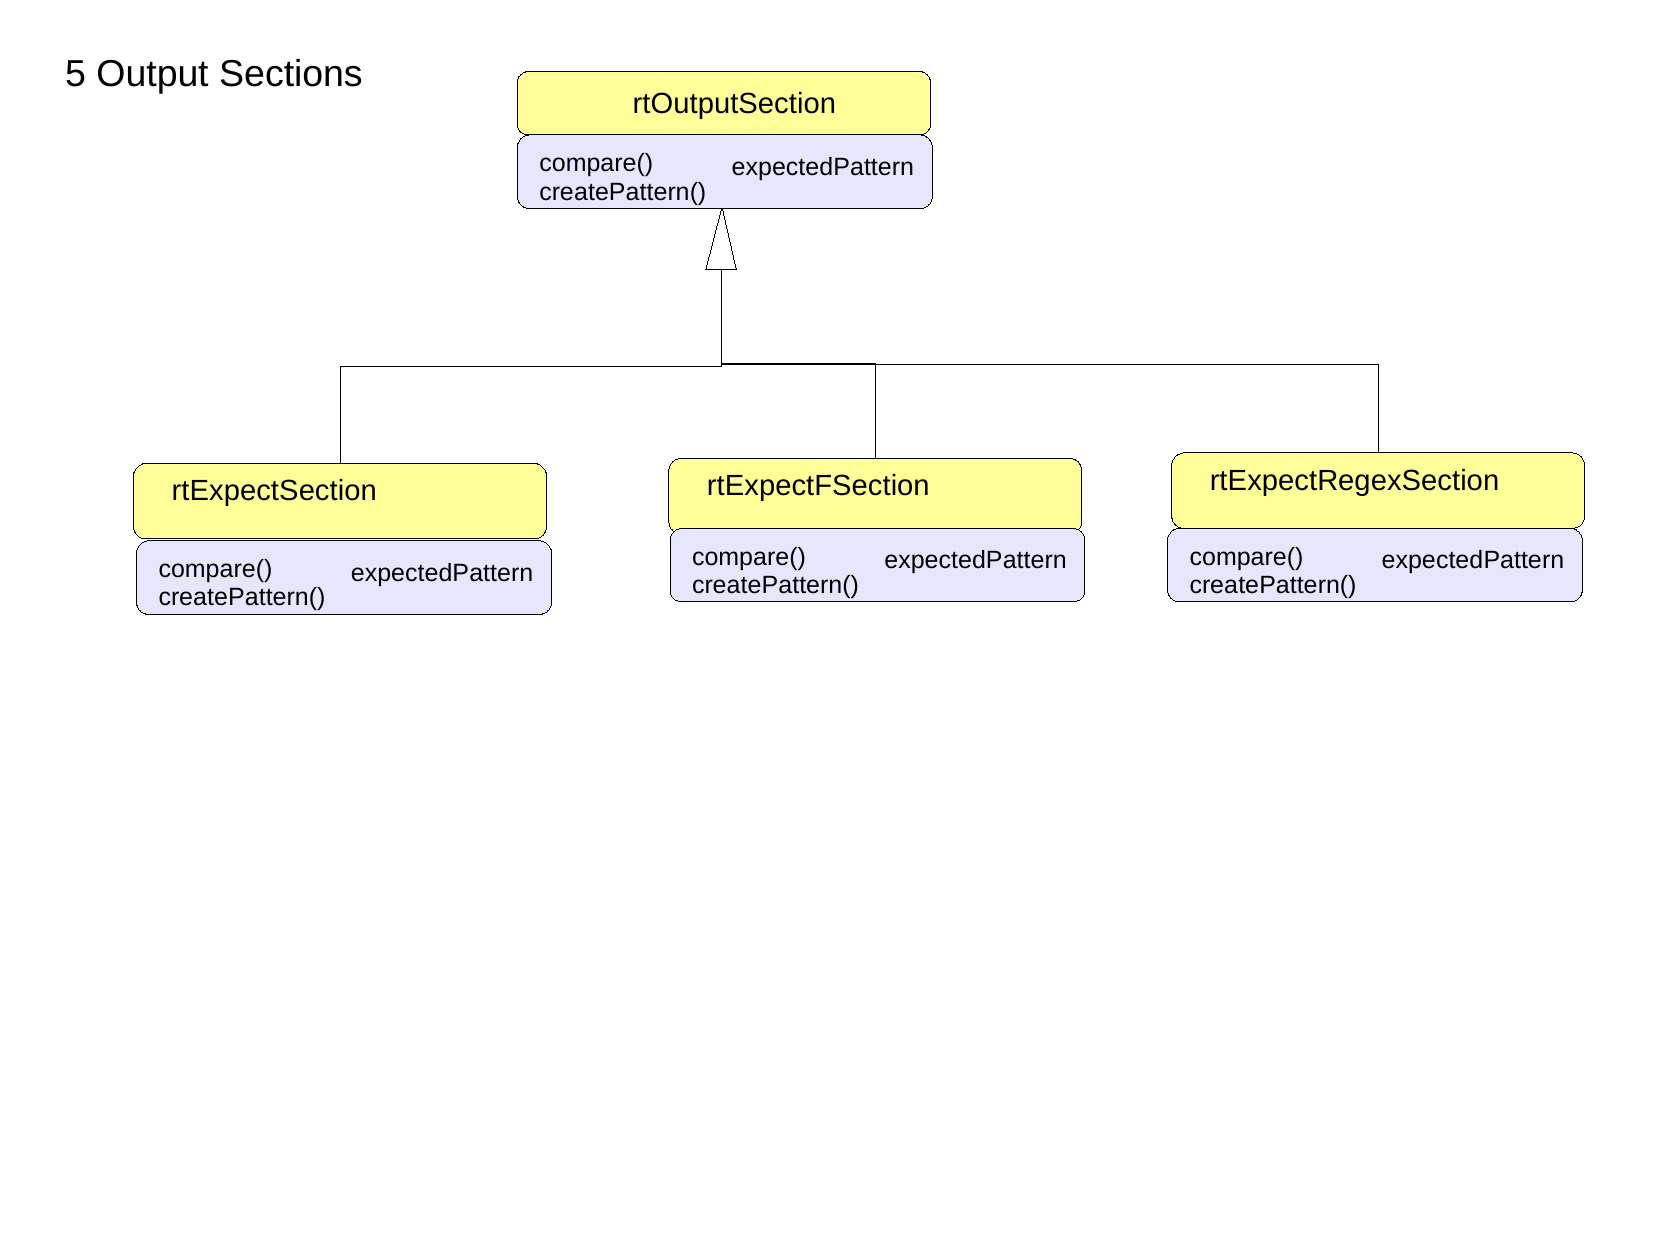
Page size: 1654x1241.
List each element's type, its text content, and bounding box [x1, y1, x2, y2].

text_box [668, 458, 1085, 602]
text_box compare() createPattern() [524, 141, 728, 241]
text_box rtExpectSection [156, 466, 392, 515]
text_box rtOutputSection [617, 79, 852, 127]
text_box expectedPattern [336, 551, 549, 595]
text_box [517, 71, 933, 209]
text_box compare() createPattern() [1174, 535, 1378, 634]
text_box [136, 540, 552, 615]
text_box [1167, 452, 1585, 602]
text_box rtExpectFSection [692, 461, 945, 510]
text_box compare() createPattern() [677, 535, 881, 634]
text_box [133, 463, 547, 539]
text_box expectedPattern [1366, 538, 1580, 582]
text_box expectedPattern [869, 538, 1082, 582]
text_box expectedPattern [716, 145, 930, 189]
text_box rtExpectRegexSection [1194, 456, 1514, 504]
text_box compare() createPattern() [143, 547, 347, 647]
text_box 5 Output Sections [50, 44, 378, 102]
